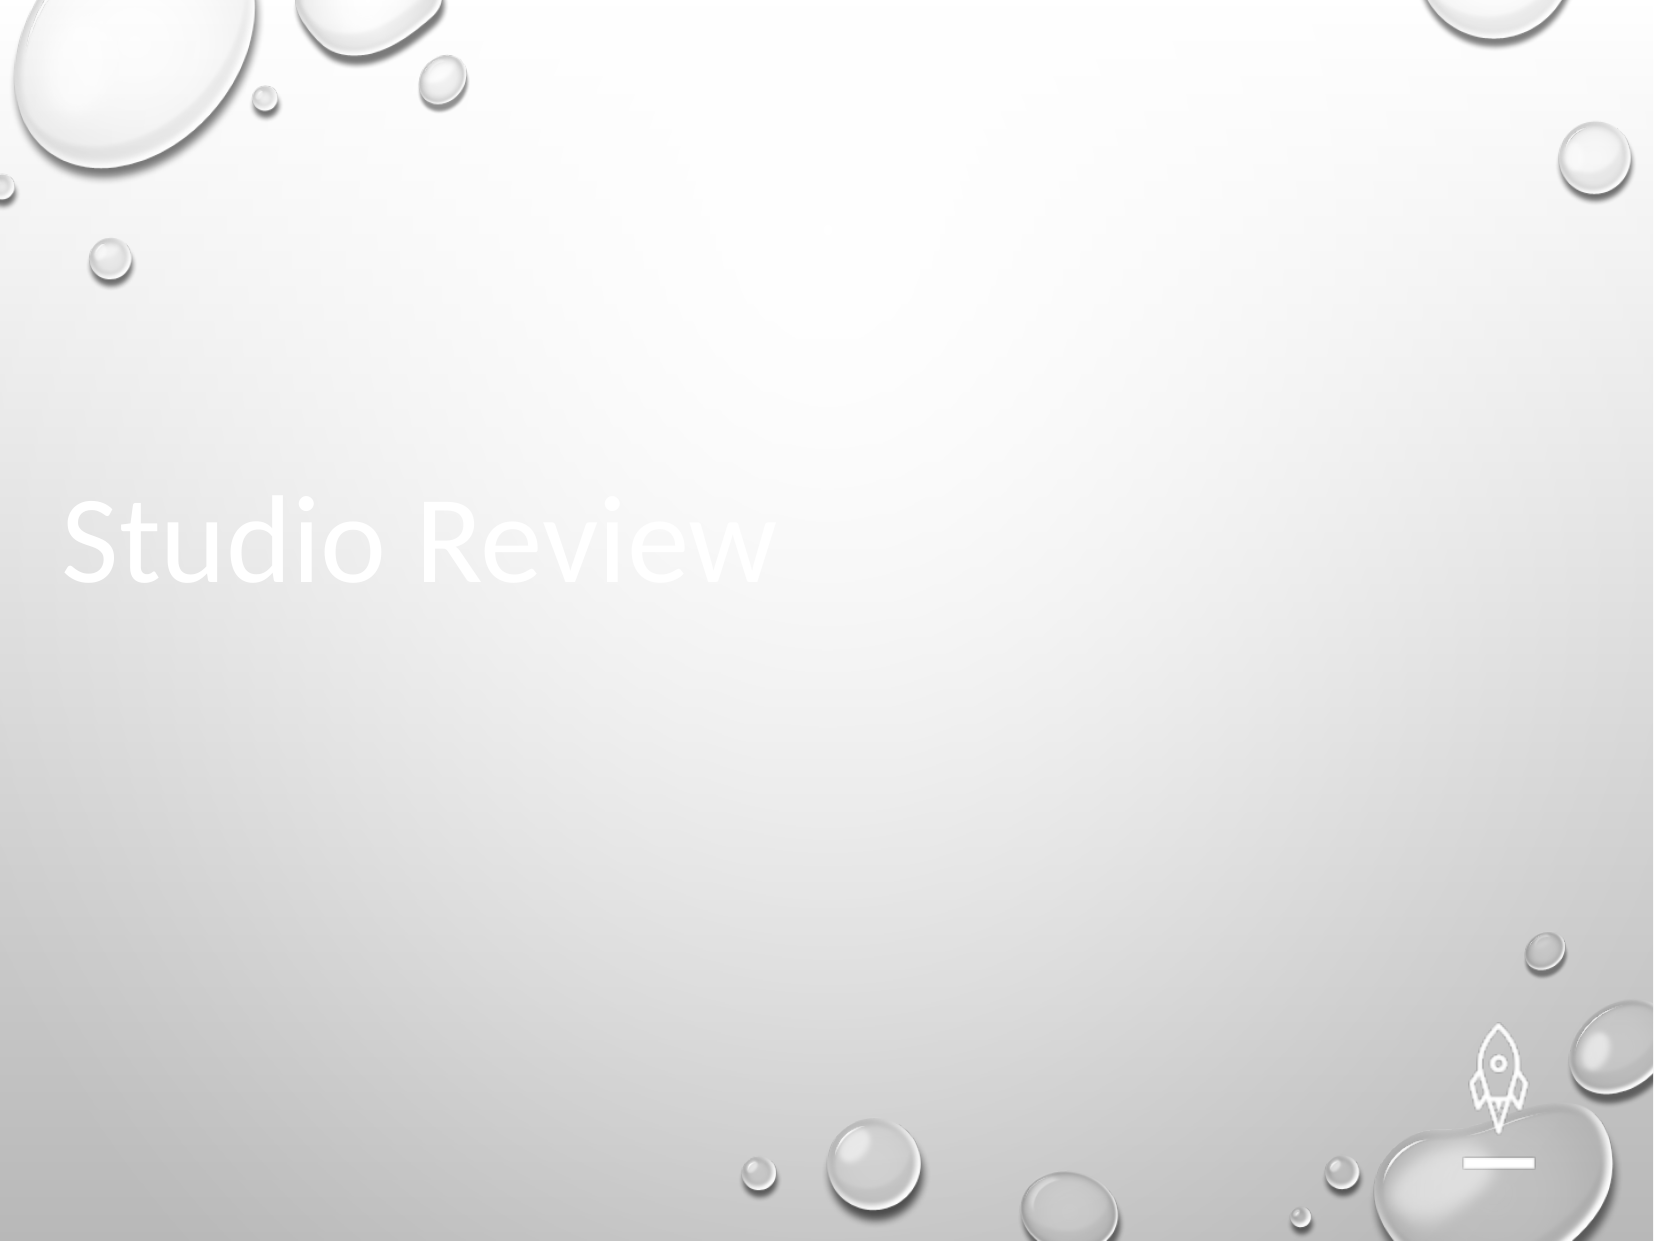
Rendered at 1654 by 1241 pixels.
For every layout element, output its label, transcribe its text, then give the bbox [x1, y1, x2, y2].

text_box Studio Review [45, 480, 1126, 721]
picture [1379, 975, 1620, 1216]
